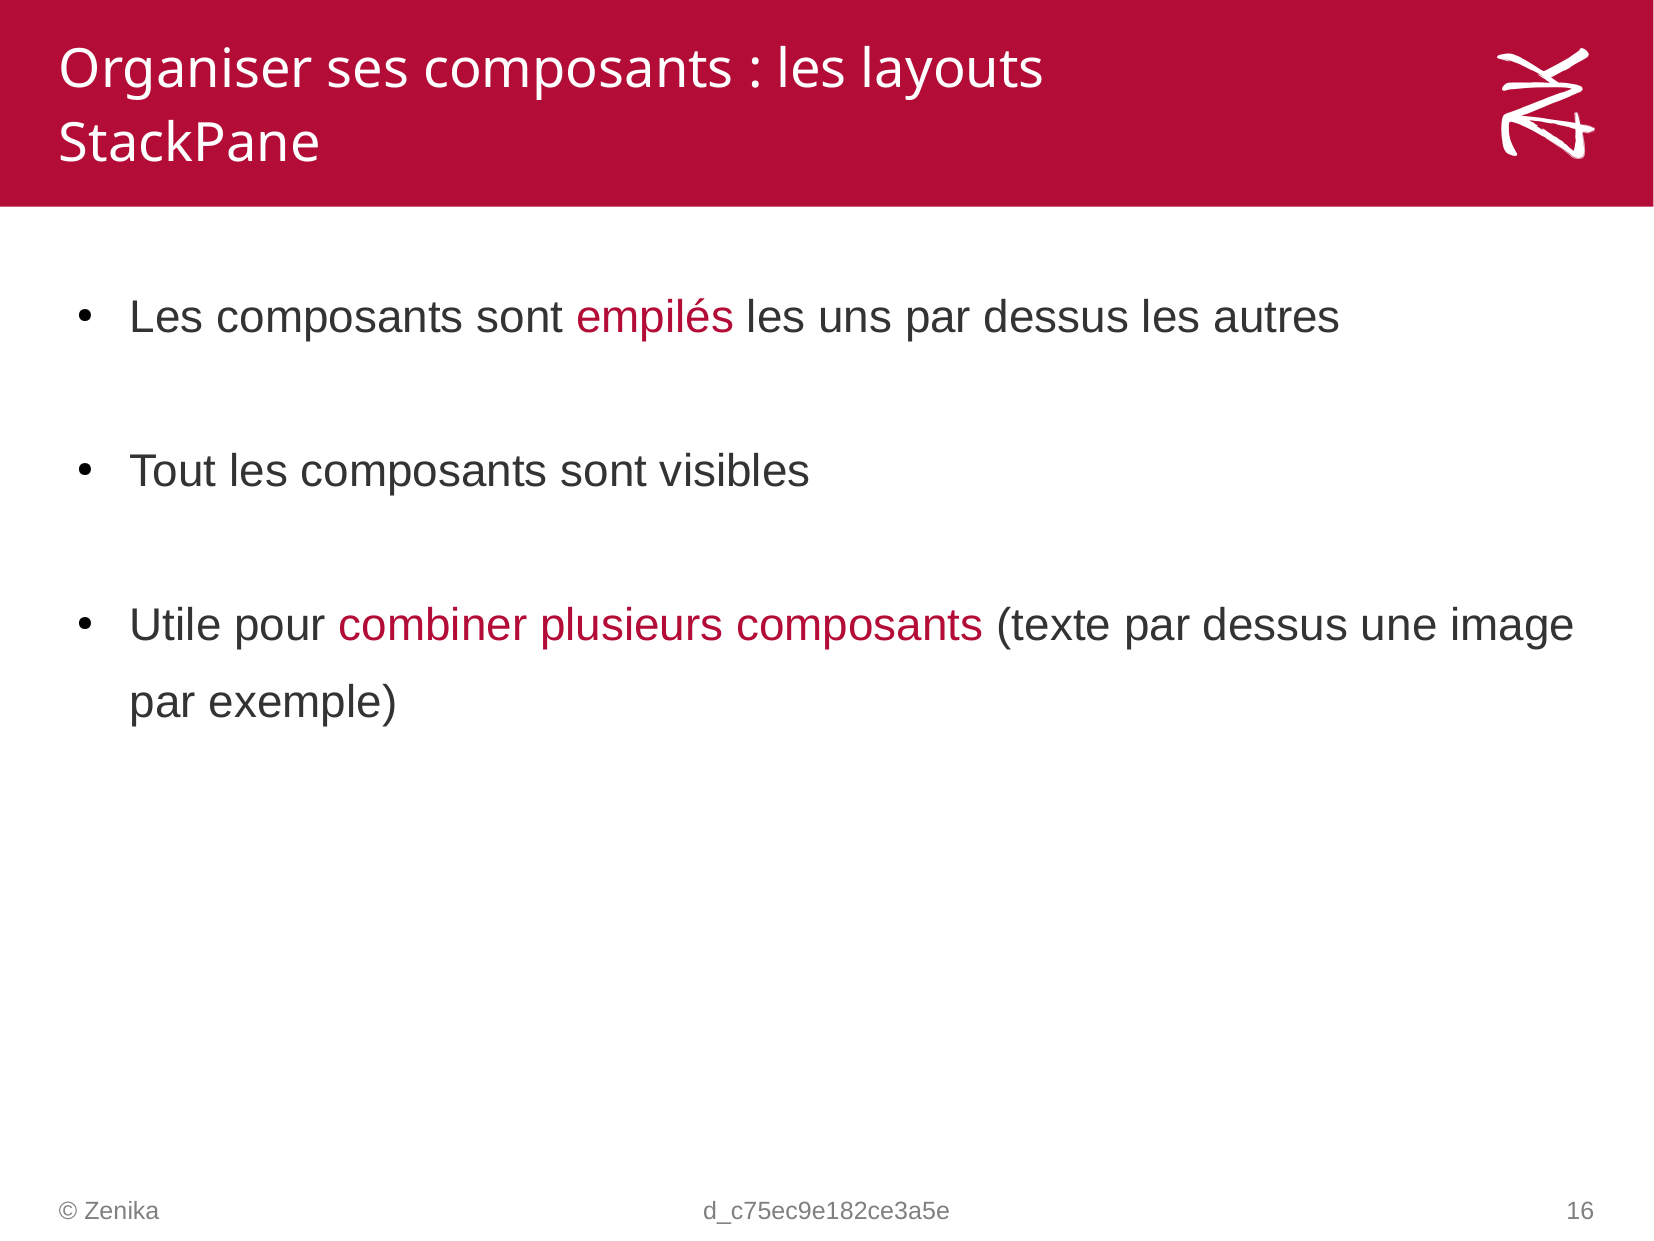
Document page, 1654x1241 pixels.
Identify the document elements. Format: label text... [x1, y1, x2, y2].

list Les composants sont empilés les uns par dessus les autres Tout les composants sont visibles Utile pour combiner plusieurs composants (texte par dessus une image par exemple) [59, 265, 1595, 1182]
title Organiser ses composants : les layouts StackPane [59, 29, 1595, 178]
